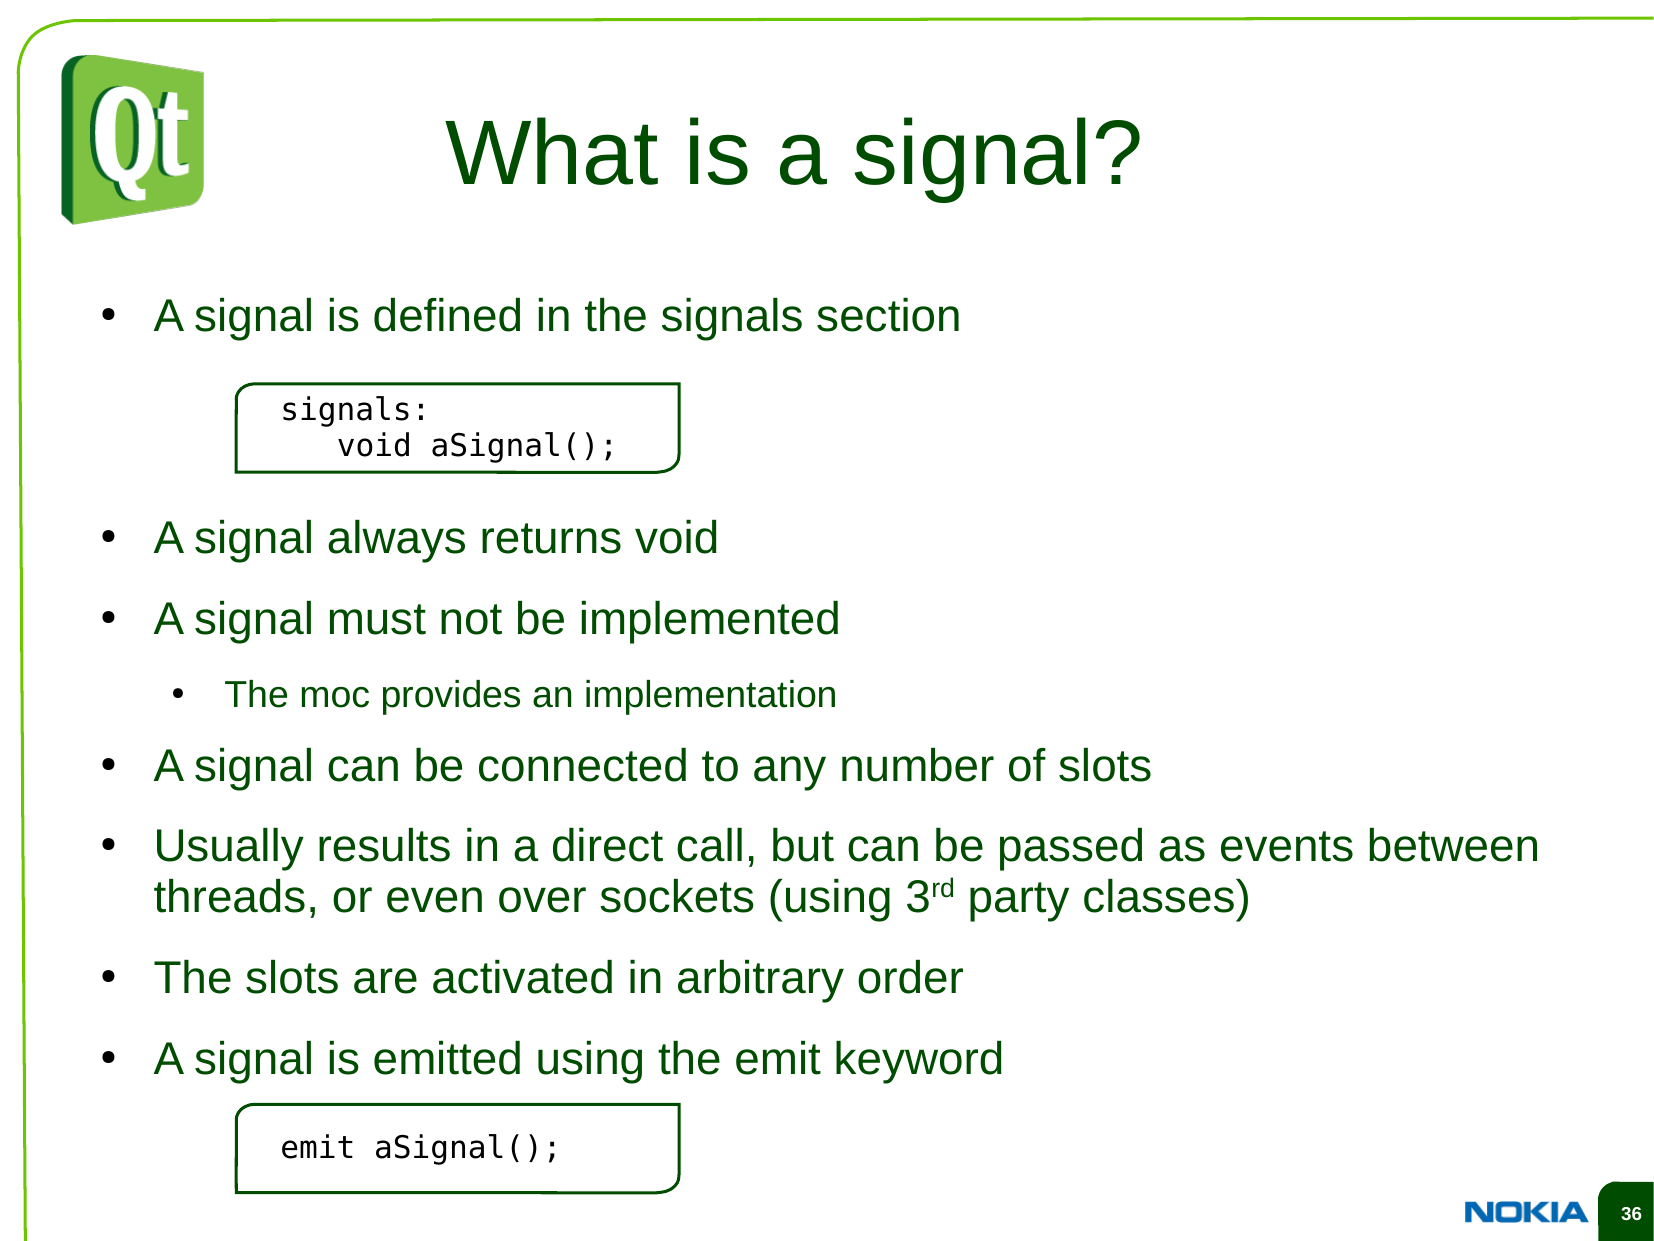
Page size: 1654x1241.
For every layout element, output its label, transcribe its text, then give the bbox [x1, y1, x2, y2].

text_box signals: void aSignal(); [265, 386, 633, 470]
title What is a signal? [257, 49, 1333, 257]
picture [61, 55, 204, 225]
text_box emit aSignal(); [265, 1122, 577, 1174]
picture [1465, 1201, 1589, 1223]
list A signal is defined in the signals section A signal always returns void A signal must not be implemented The moc provides an implementation A signal can be connected to any number of slots Usually results in a direct call, but can be passed as events between threads, or even over sockets (using 3rd party classes) The slots are activated in arbitrary order A signal is emitted using the emit keyword [82, 290, 1571, 1094]
